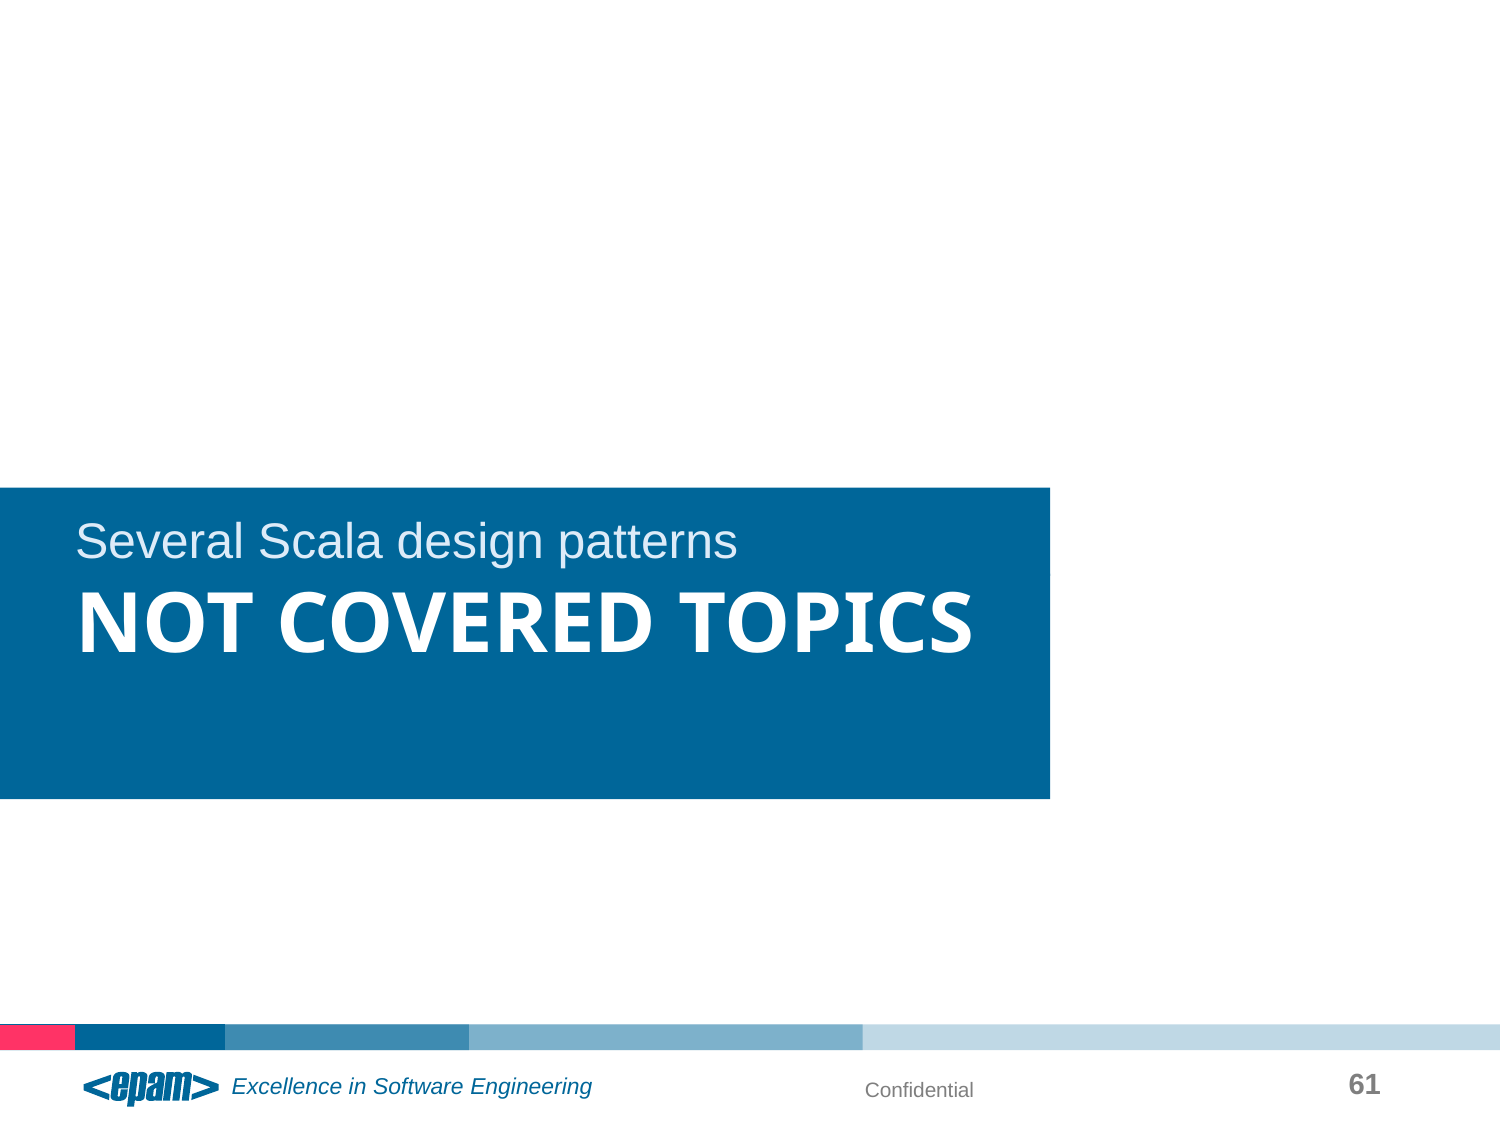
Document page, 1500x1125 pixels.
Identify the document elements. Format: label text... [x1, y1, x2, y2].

title NOT COVERED TOPICS [0, 576, 1051, 715]
text_box Confidential [849, 1069, 1348, 1125]
text_box 61 [1348, 1065, 1428, 1125]
list Several Scala design patterns [0, 489, 1051, 576]
